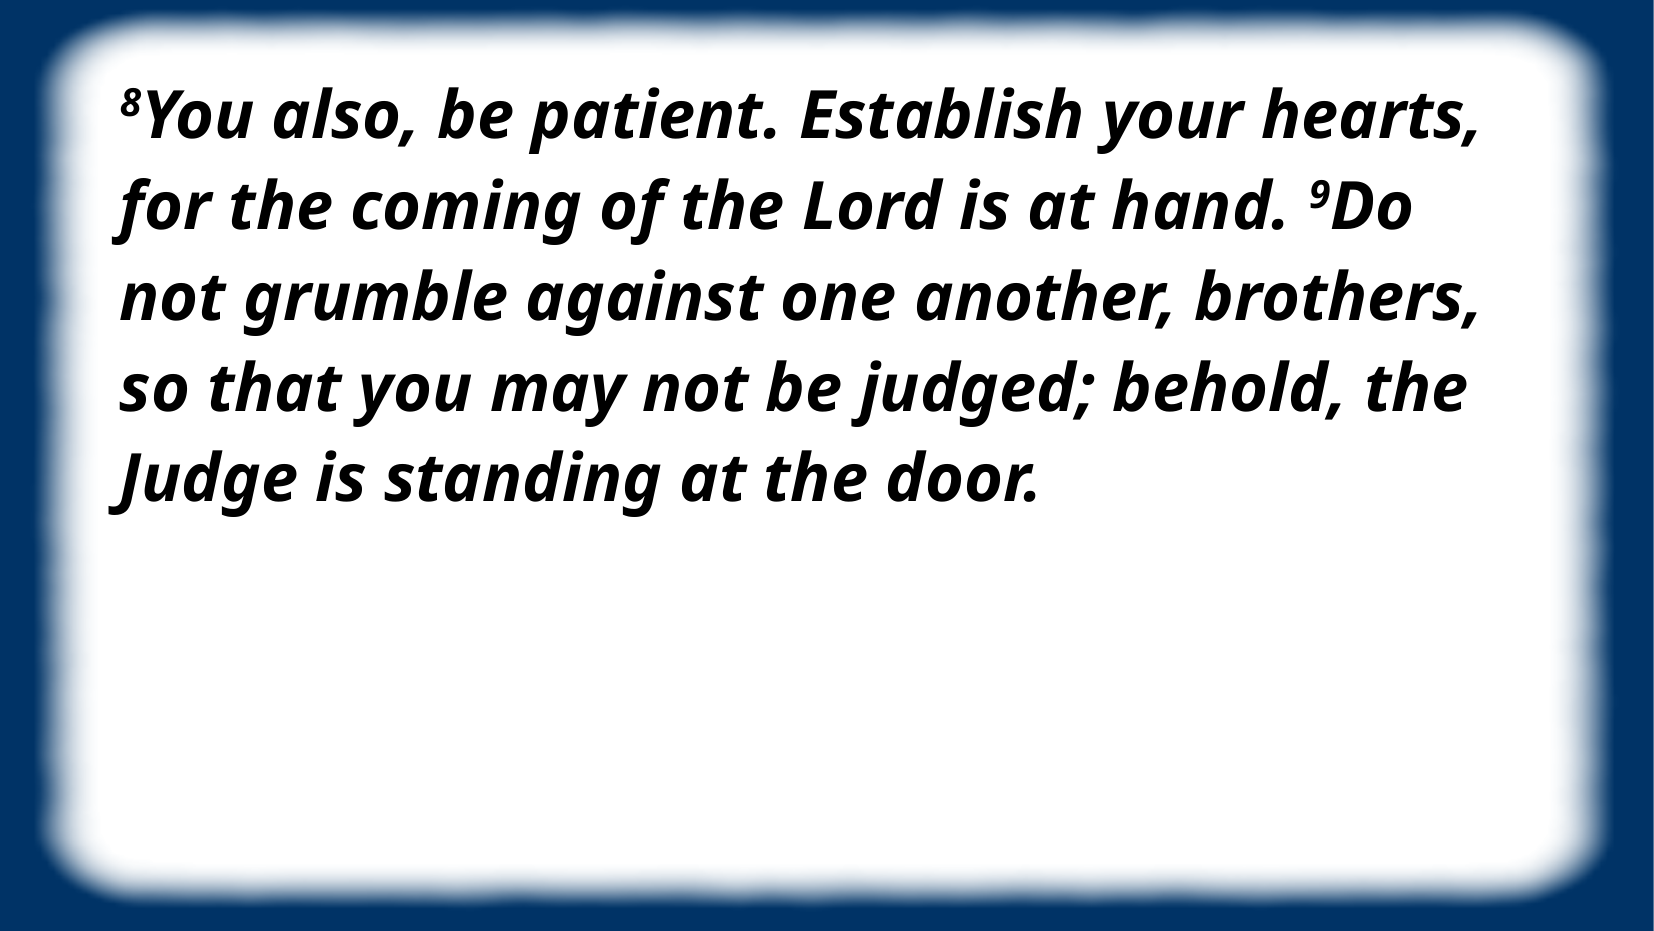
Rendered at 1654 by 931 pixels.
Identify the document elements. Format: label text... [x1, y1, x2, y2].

picture [0, 0, 1654, 931]
text_box 8You also, be patient. Establish your hearts, for the coming of the Lord is at hand. 9Do not grumble against one another, brothers, so that you may not be judged; behold, the Judge is standing at the door. [105, 60, 1546, 519]
